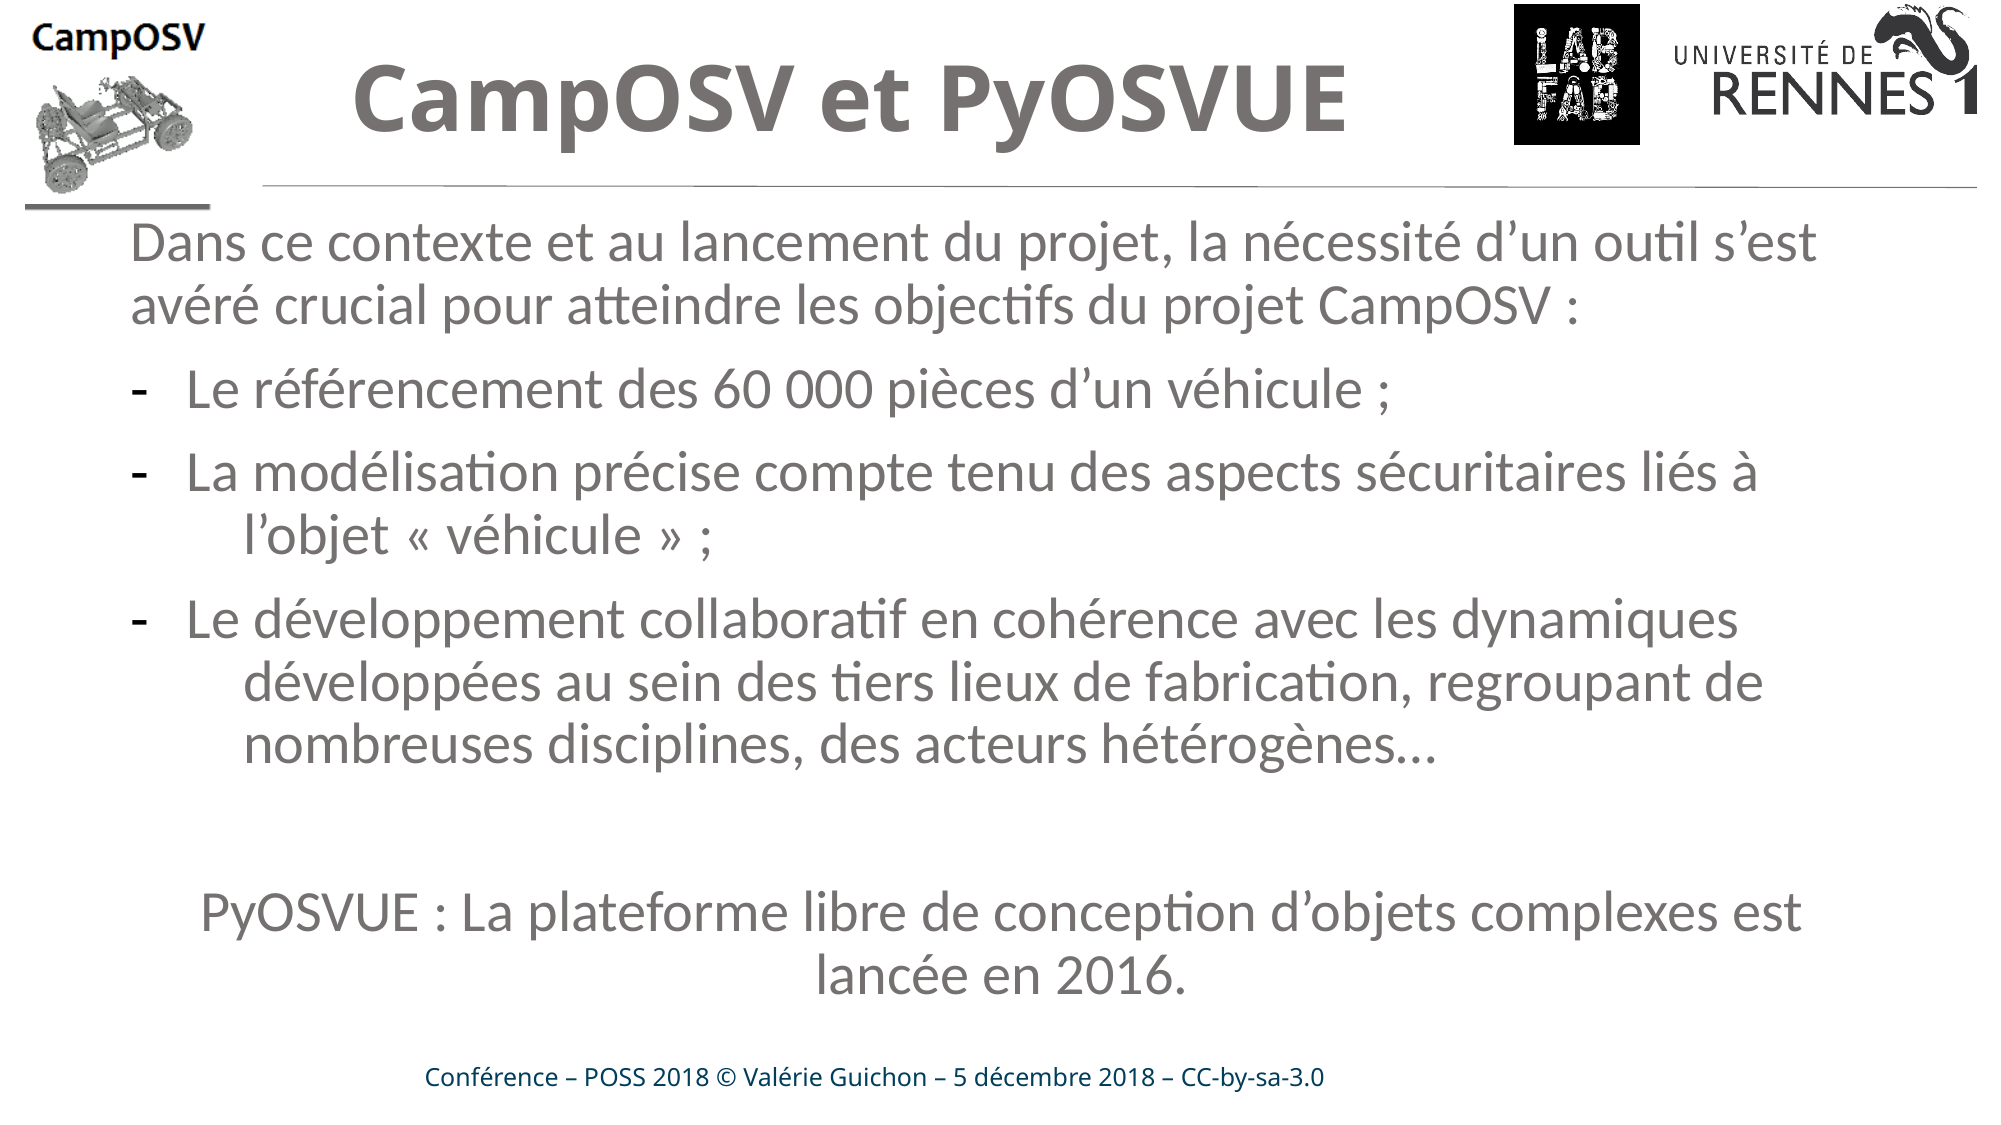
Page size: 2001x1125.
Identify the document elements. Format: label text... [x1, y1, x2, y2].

title CampOSV et PyOSVUE [213, 0, 1515, 204]
list Dans ce contexte et au lancement du projet, la nécessité d’un outil s’est avéré crucial pour atteindre les objectifs du projet CampOSV : Le référencement des 60 000 pièces d’un véhicule ; La modélisation précise compte tenu des aspects sécuritaires liés à l’objet « véhicule » ; Le développement collaboratif en cohérence avec les dynamiques développées au sein des tiers lieux de fabrication, regroupant de nombreuses disciplines, des acteurs hétérogènes… PyOSVUE : La plateforme libre de conception d’objets complexes est lancée en 2016. [115, 203, 1915, 1024]
text_box Conférence – POSS 2018 © Valérie Guichon – 5 décembre 2018 – CC-by-sa-3.0 [410, 1054, 1397, 1099]
picture [1514, 4, 1640, 146]
picture [25, 0, 213, 204]
picture [1675, 4, 1977, 115]
